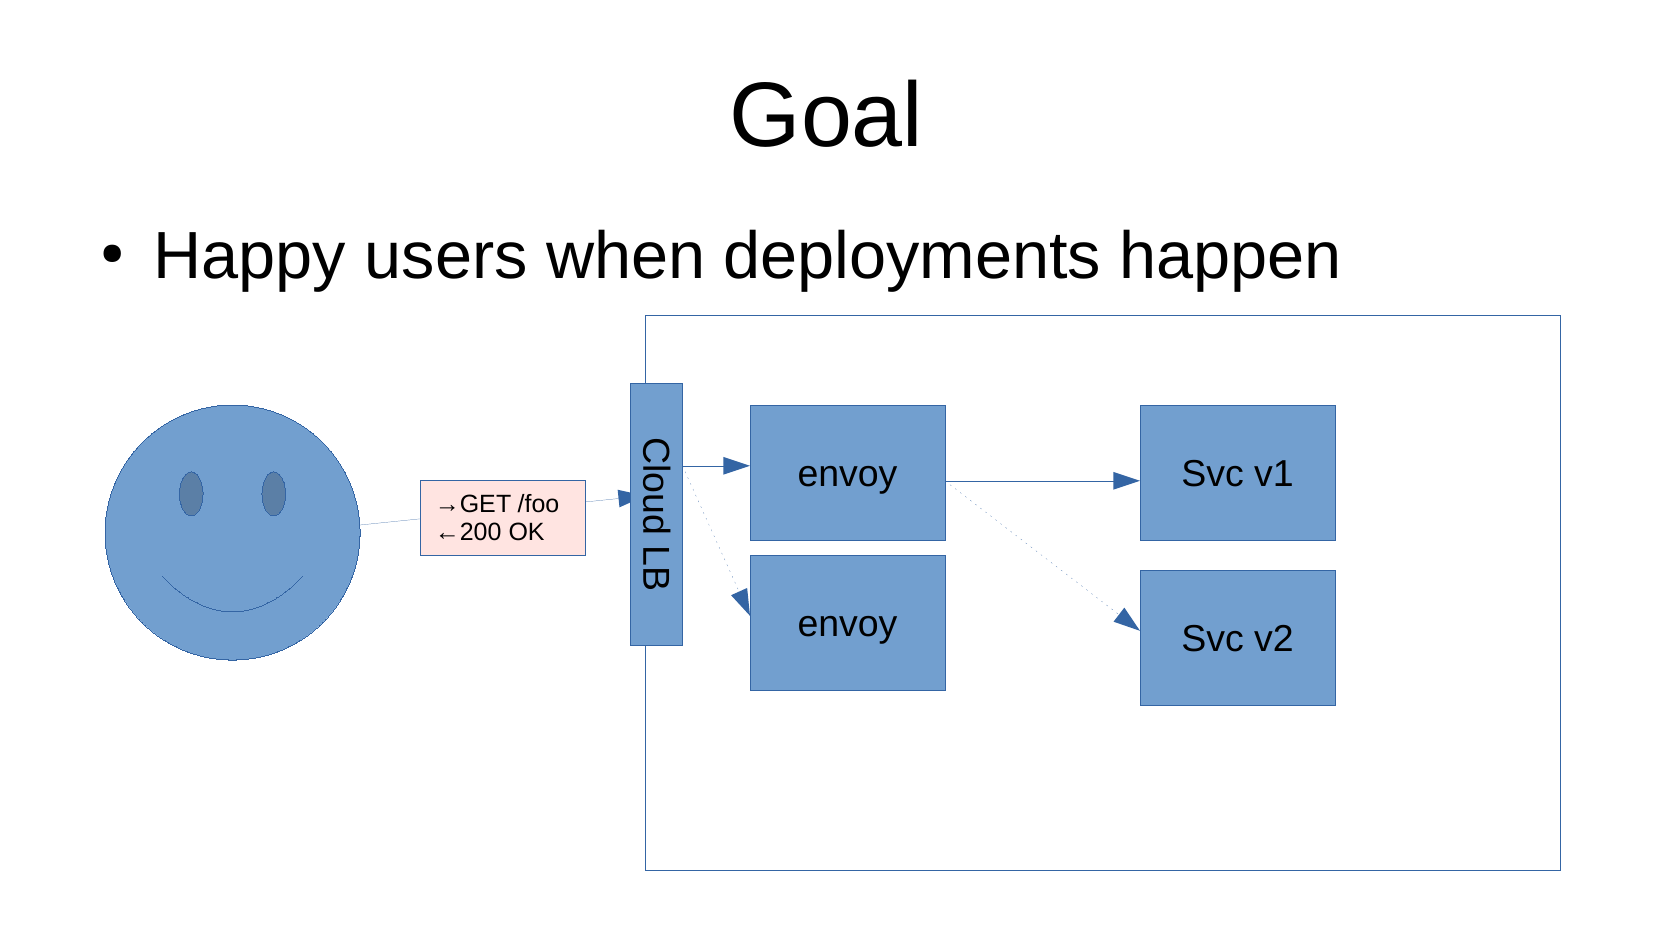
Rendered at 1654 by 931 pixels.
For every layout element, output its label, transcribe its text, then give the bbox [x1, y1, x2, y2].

text_box envoy [750, 405, 946, 541]
text_box envoy [750, 555, 946, 691]
text_box Svc v2 [1140, 570, 1336, 706]
text_box [105, 405, 361, 661]
list Happy users when deployments happen [82, 217, 1571, 316]
text_box Cloud LB [630, 383, 683, 646]
text_box →GET /foo ←200 OK [420, 480, 586, 556]
text_box Svc v1 [1140, 405, 1336, 541]
title Goal [82, 37, 1571, 193]
